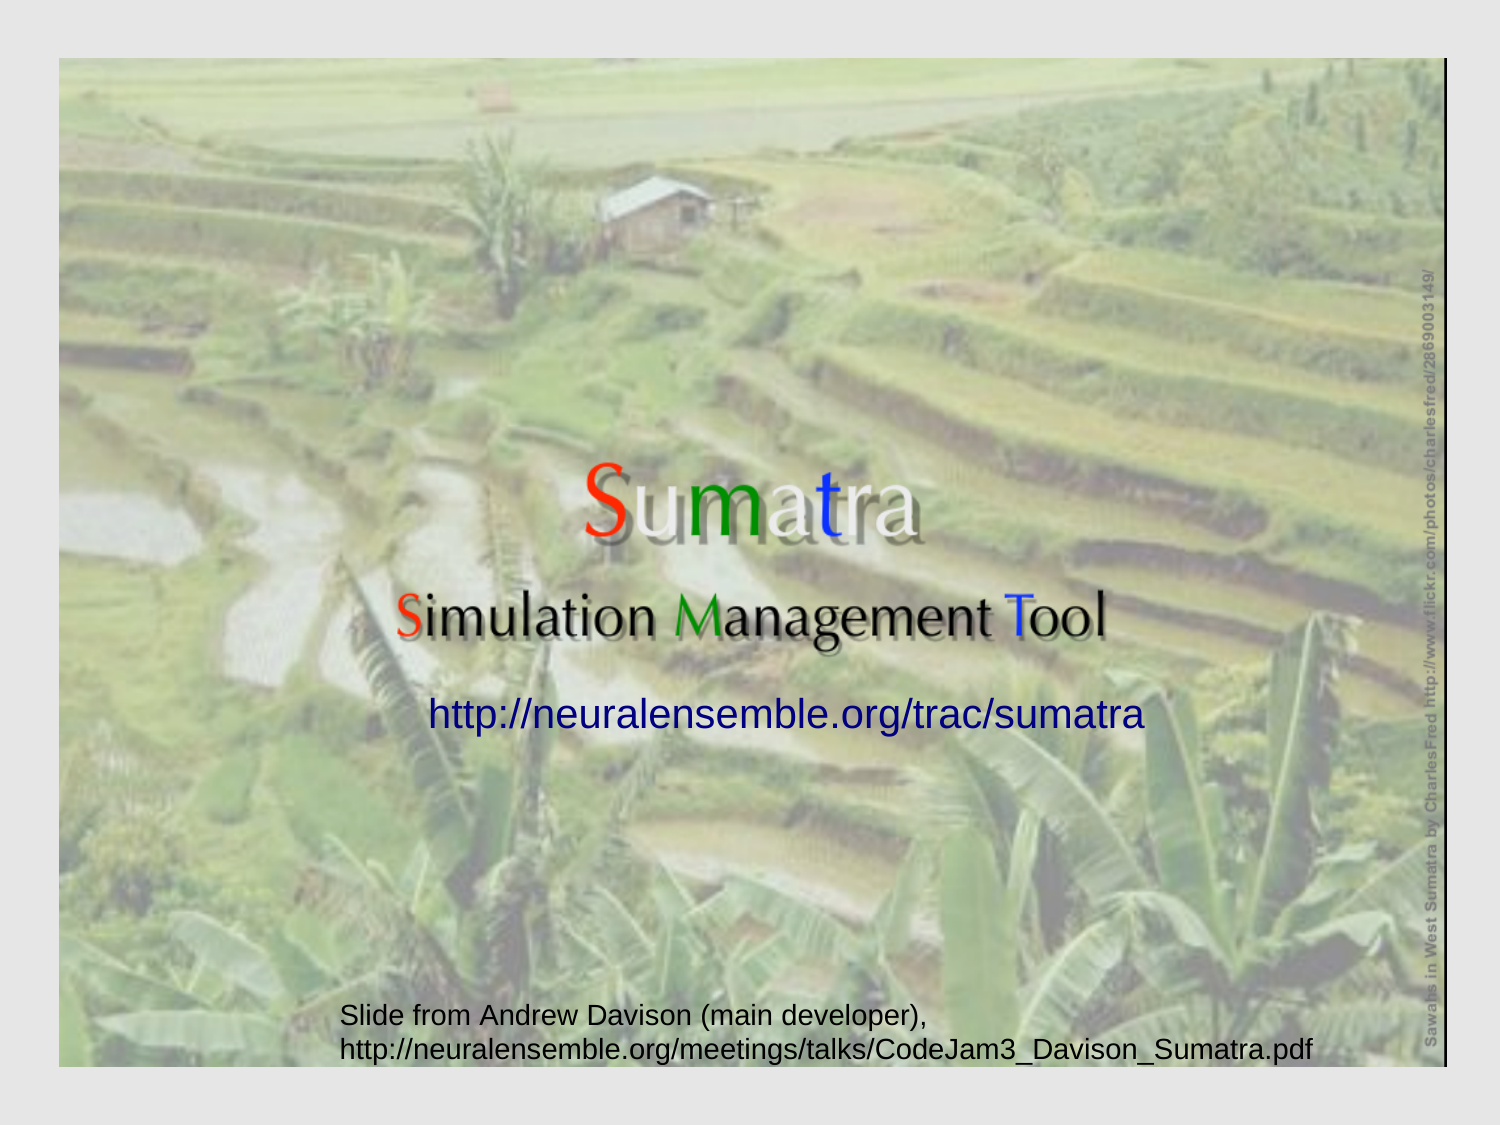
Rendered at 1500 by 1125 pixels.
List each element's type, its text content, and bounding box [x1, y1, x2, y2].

picture [59, 58, 1447, 1067]
text_box http://neuralensemble.org/trac/sumatra [413, 679, 1211, 745]
text_box Slide from Andrew Davison (main developer), http://neuralensemble.org/meetings/talks/CodeJam3_Davison_Sumatra.pdf [324, 988, 1331, 1074]
